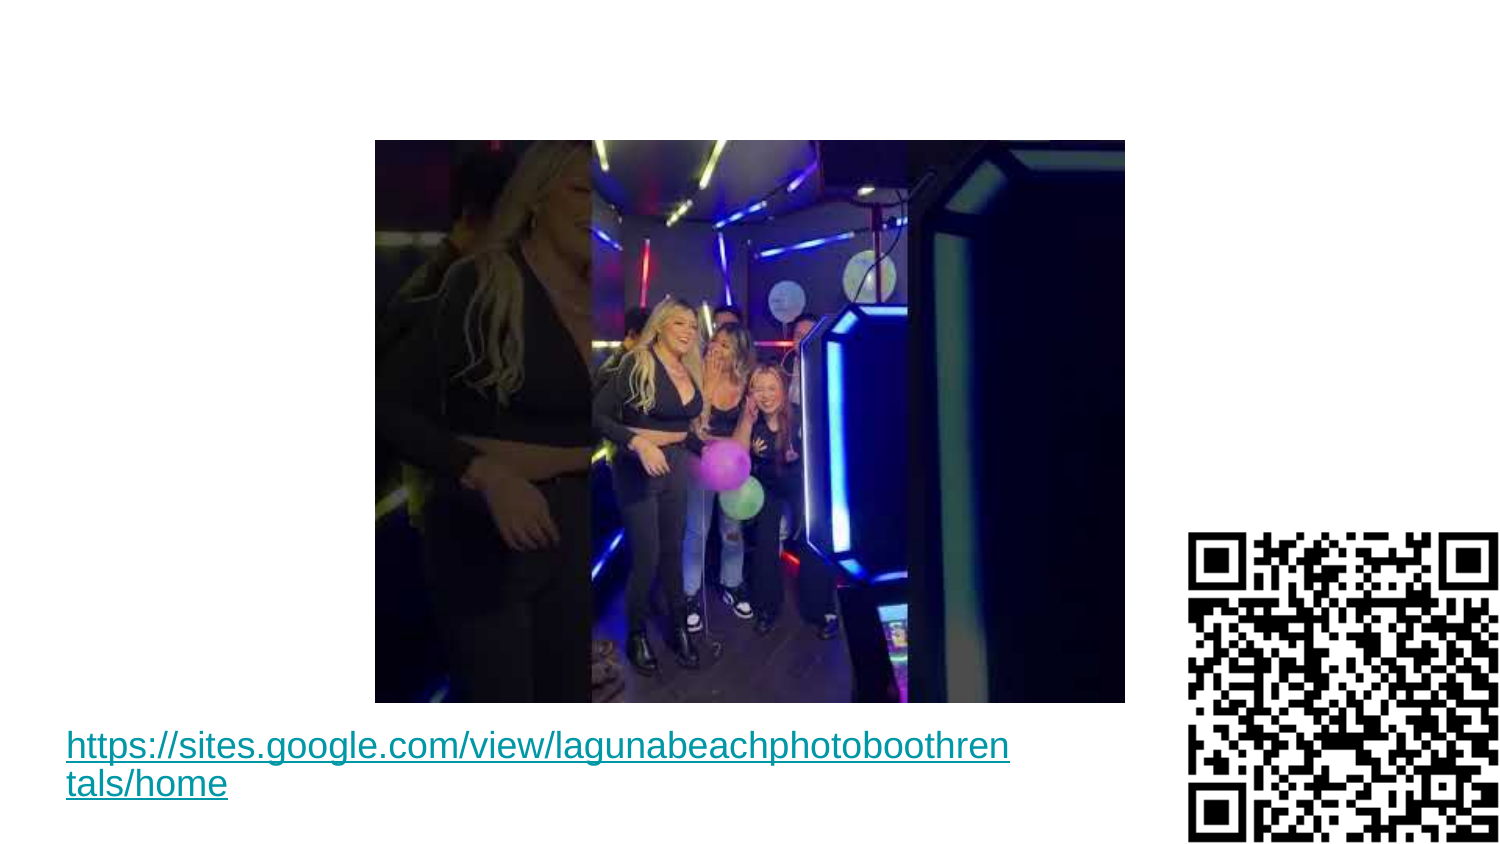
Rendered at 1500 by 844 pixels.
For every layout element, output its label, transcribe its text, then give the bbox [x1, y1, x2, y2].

picture [375, 140, 1125, 704]
picture [1187, 531, 1500, 844]
list https://sites.google.com/view/lagunabeachphotoboothrentals/home [51, 694, 1036, 794]
